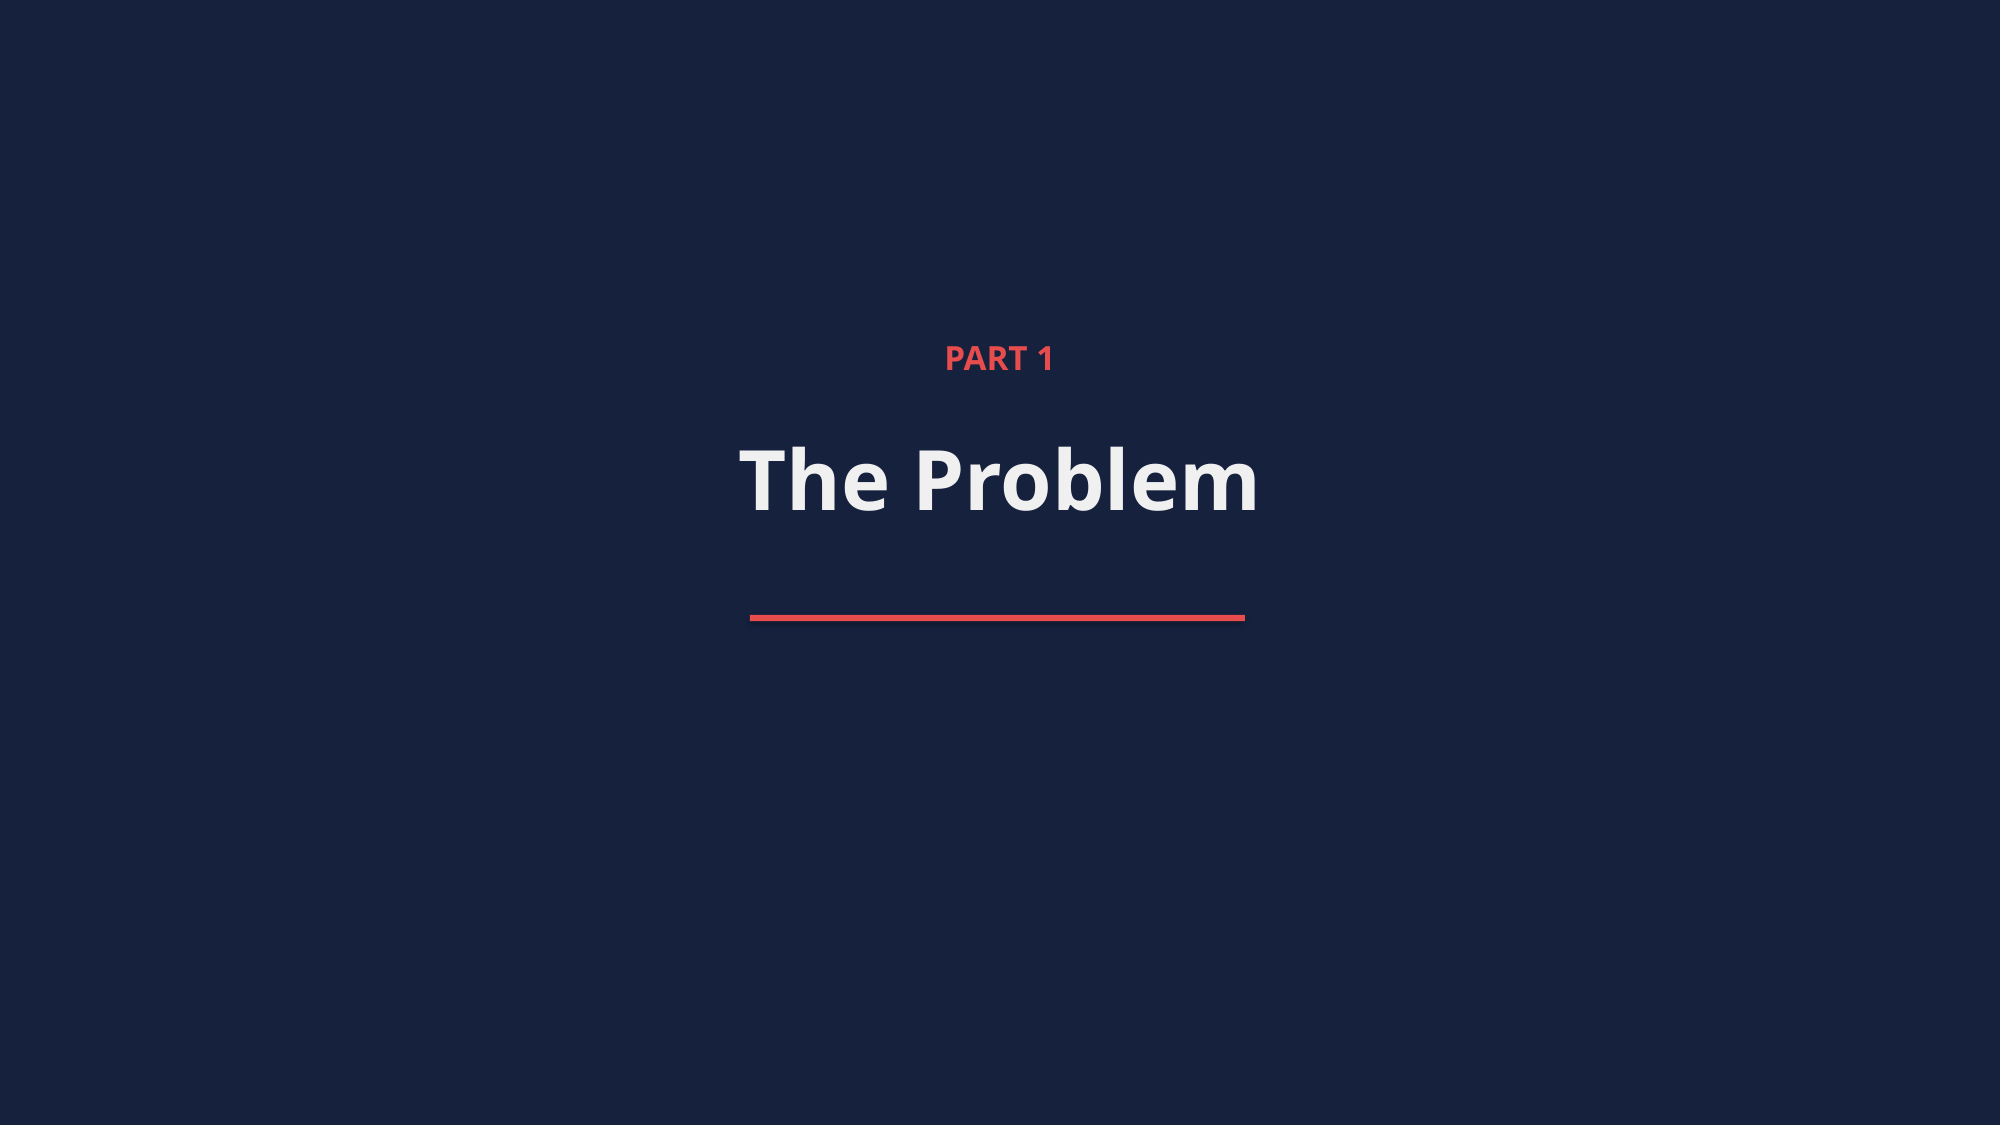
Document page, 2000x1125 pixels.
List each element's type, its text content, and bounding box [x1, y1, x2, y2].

text_box [749, 614, 1245, 622]
text_box The Problem [89, 420, 1910, 535]
text_box PART 1 [89, 329, 1910, 385]
